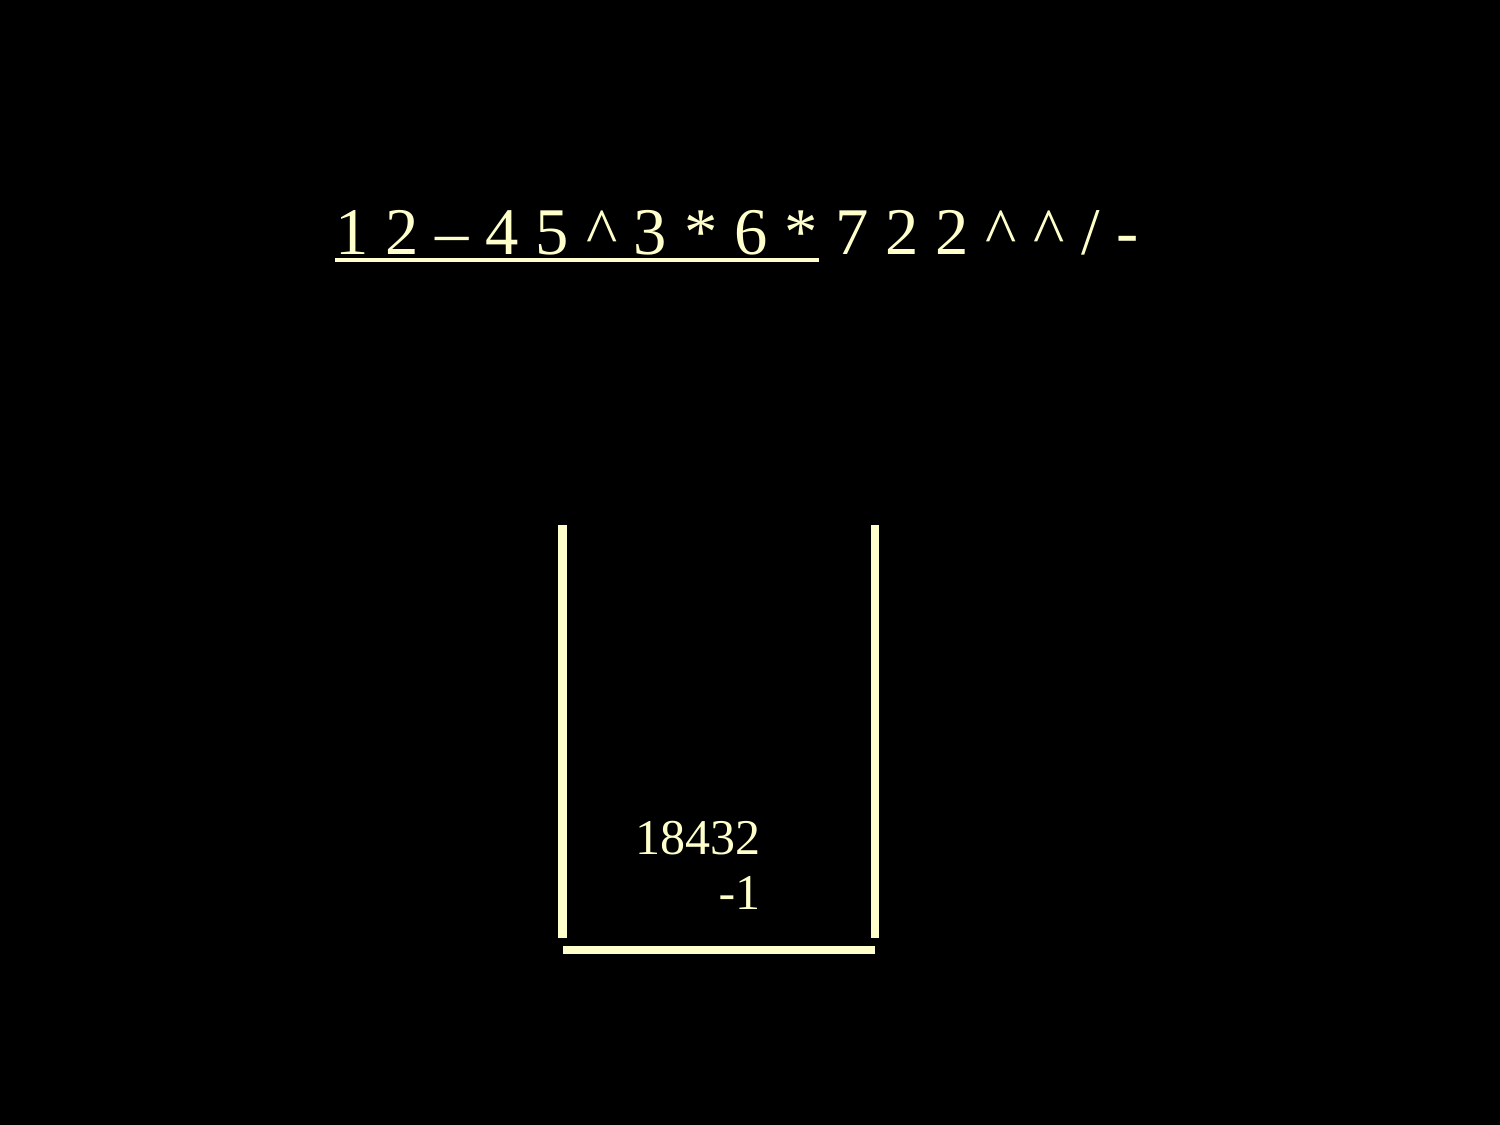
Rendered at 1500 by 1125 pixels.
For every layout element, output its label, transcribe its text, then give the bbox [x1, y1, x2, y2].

text_box 1 2 – 4 5 ^ 3 * 6 * 7 2 2 ^ ^ / - [320, 187, 1155, 277]
text_box 18432 -1 [599, 802, 775, 929]
